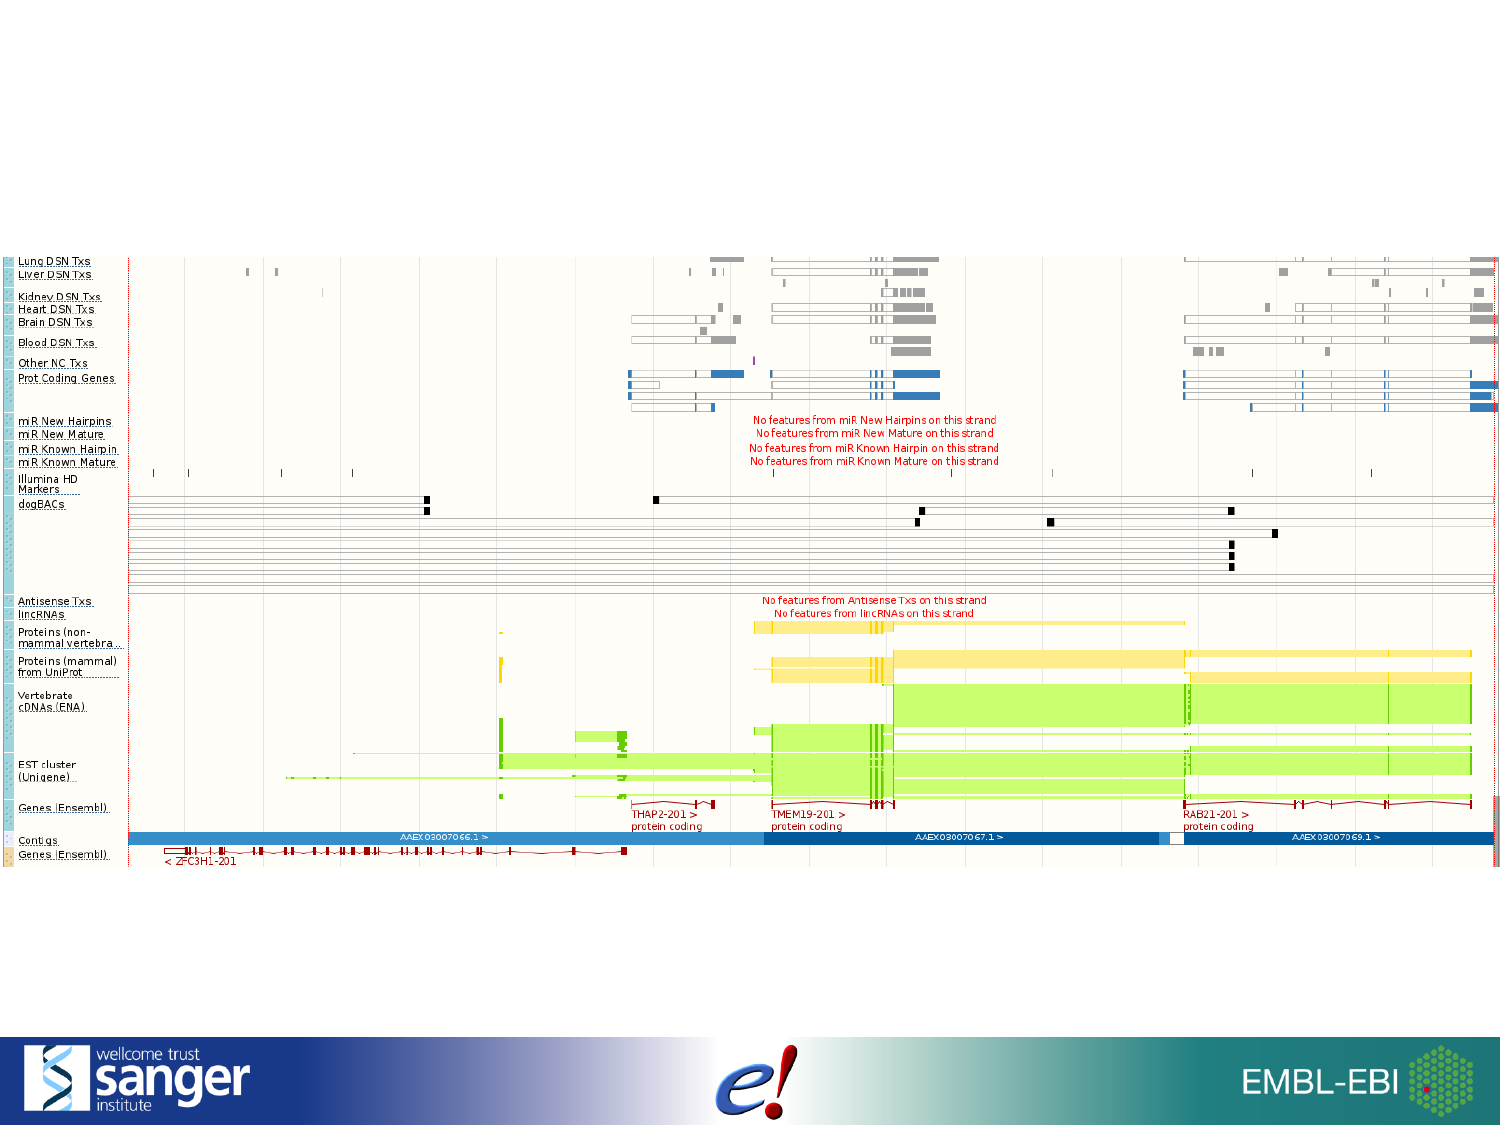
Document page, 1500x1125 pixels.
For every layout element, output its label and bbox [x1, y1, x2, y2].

picture [0, 1037, 1500, 1125]
picture [0, 257, 1500, 867]
